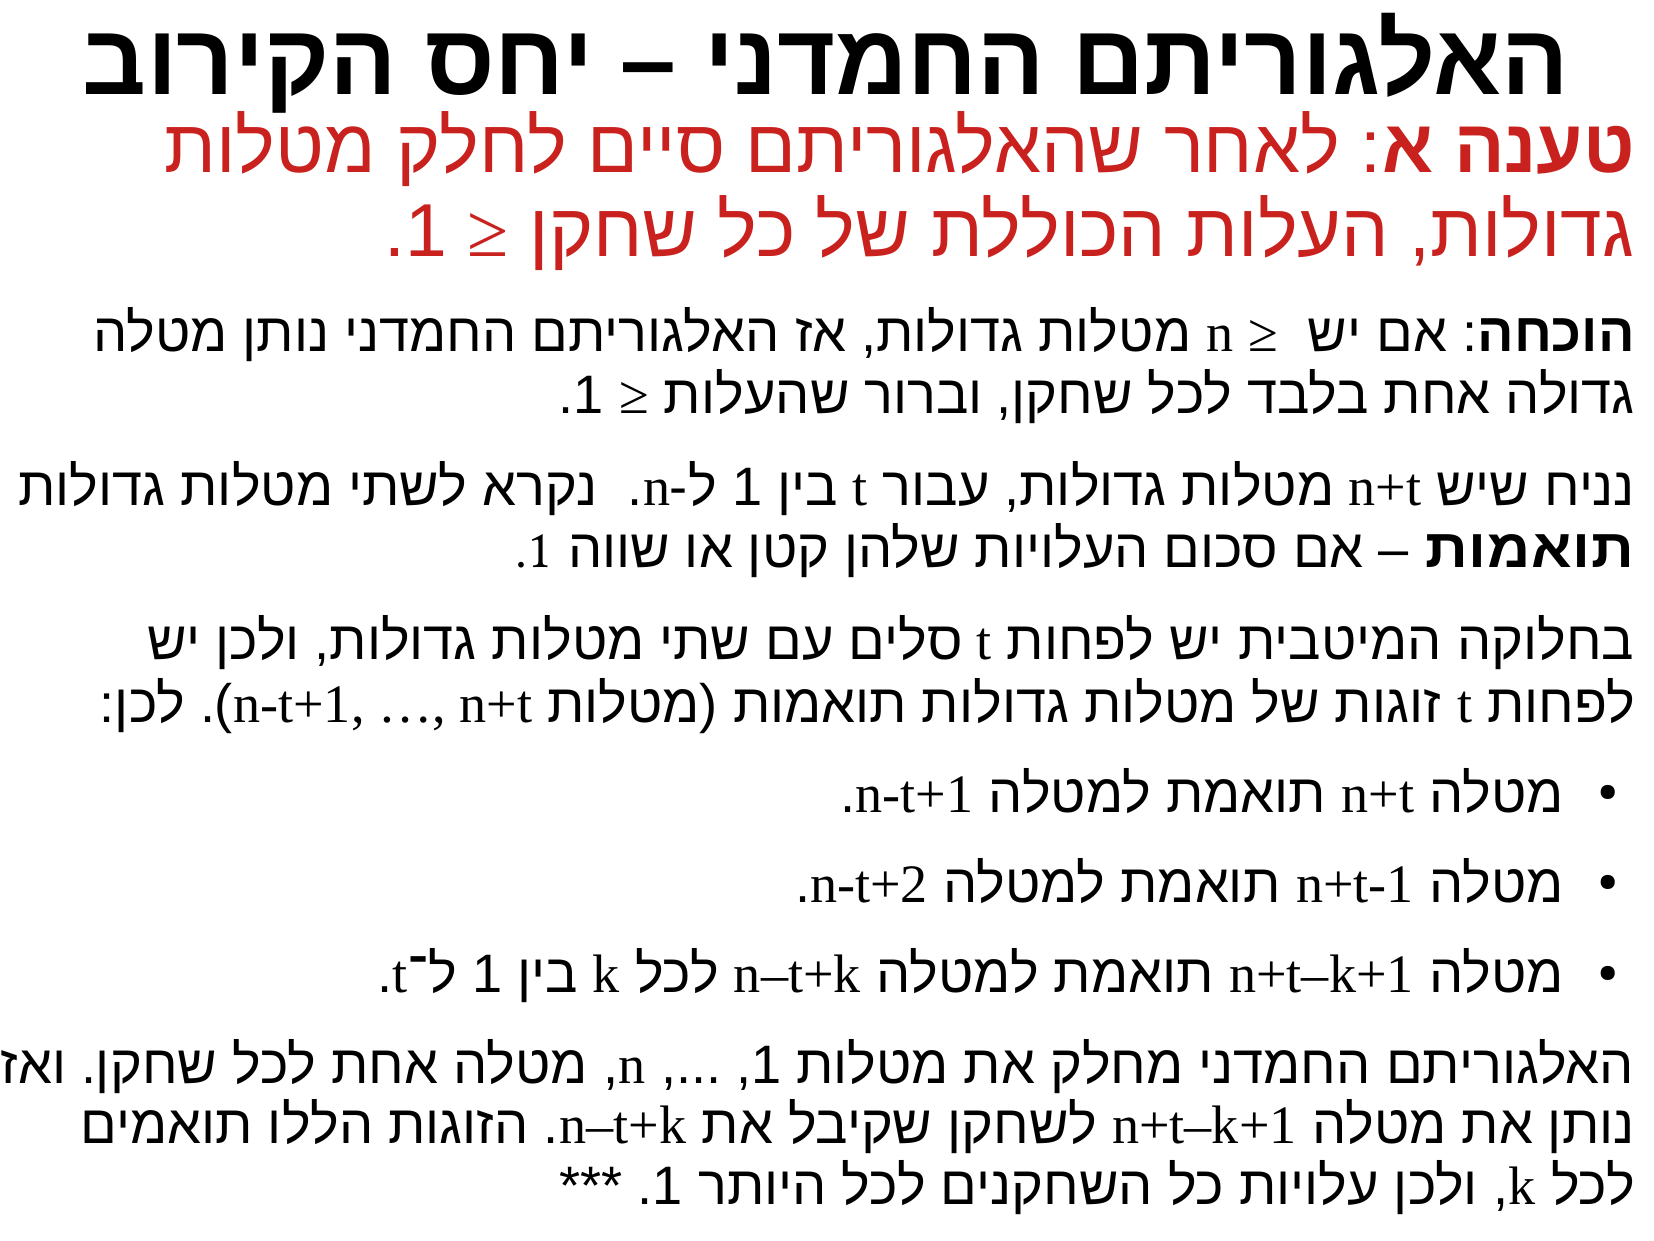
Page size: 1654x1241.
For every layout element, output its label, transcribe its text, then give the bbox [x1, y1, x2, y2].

title האלגוריתם החמדני – יחס הקירוב [0, 0, 1654, 136]
list טענה א: לאחר שהאלגוריתם סיים לחלק מטלות גדולות, העלות הכוללת של כל שחקן ≤ 1. הוכחה: אם יש ≤ n מטלות גדולות, אז האלגוריתם החמדני נותן מטלה גדולה אחת בלבד לכל שחקן, וברור שהעלות ≤ 1. נניח שיש n+t מטלות גדולות, עבור t בין 1 ל-n. נקרא לשתי מטלות גדולות תואמות – אם סכום העלויות שלהן קטן או שווה 1. בחלוקה המיטבית יש לפחות t סלים עם שתי מטלות גדולות, ולכן יש לפחות t זוגות של מטלות גדולות תואמות (מטלות n-t+1, …, n+t). לכן: מטלה n+t תואמת למטלה n-t+1. מטלה n+t-1 תואמת למטלה n-t+2. מטלה n+t–k+1 תואמת למטלה n–t+k לכל k בין 1 ל־t. האלגוריתם החמדני מחלק את מטלות 1, ..., n, מטלה אחת לכל שחקן. ואז נותן את מטלה n+t–k+1 לשחקן שקיבל את n–t+k. הזוגות הללו תואמים לכל k, ולכן עלויות כל השחקנים לכל היותר 1. *** [0, 105, 1636, 1226]
